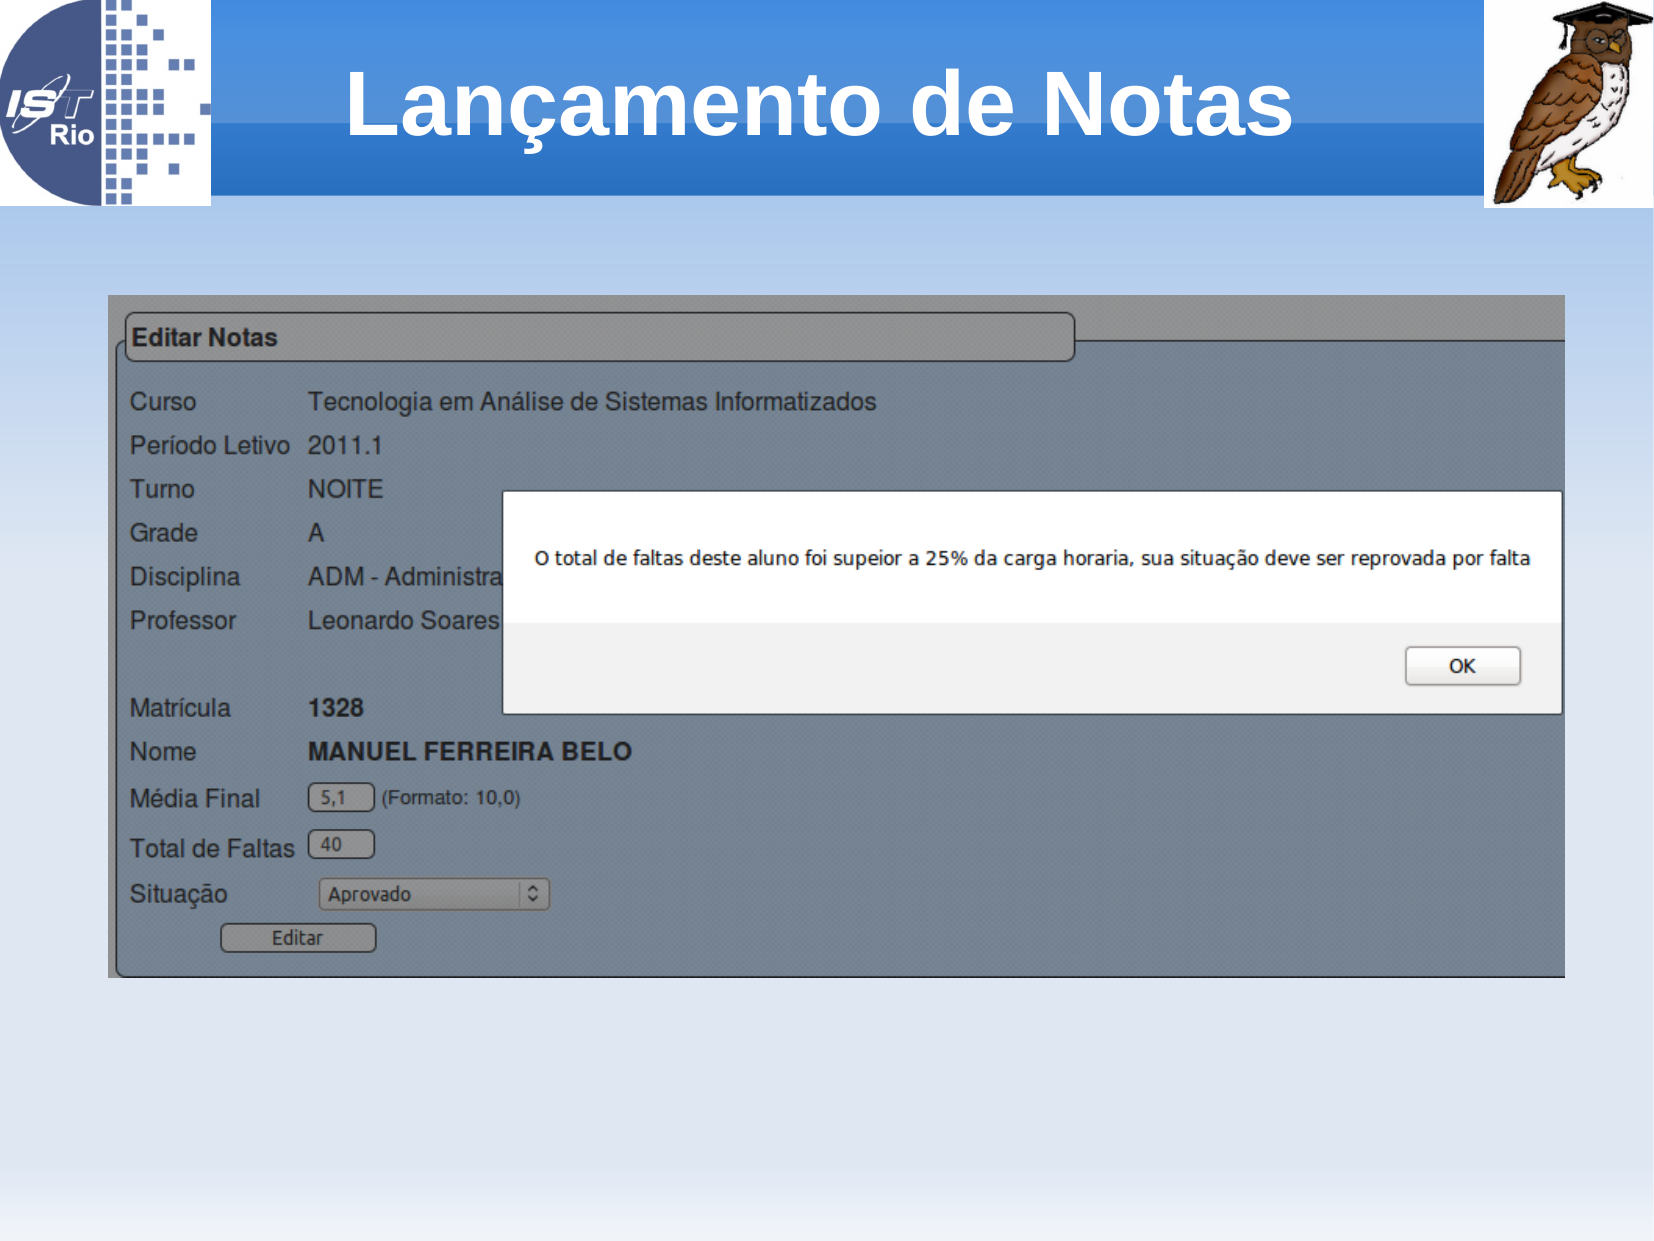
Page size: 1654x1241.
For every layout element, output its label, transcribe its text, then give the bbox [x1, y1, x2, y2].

picture [0, 0, 1654, 1241]
title Lançamento de Notas [76, 7, 1565, 200]
